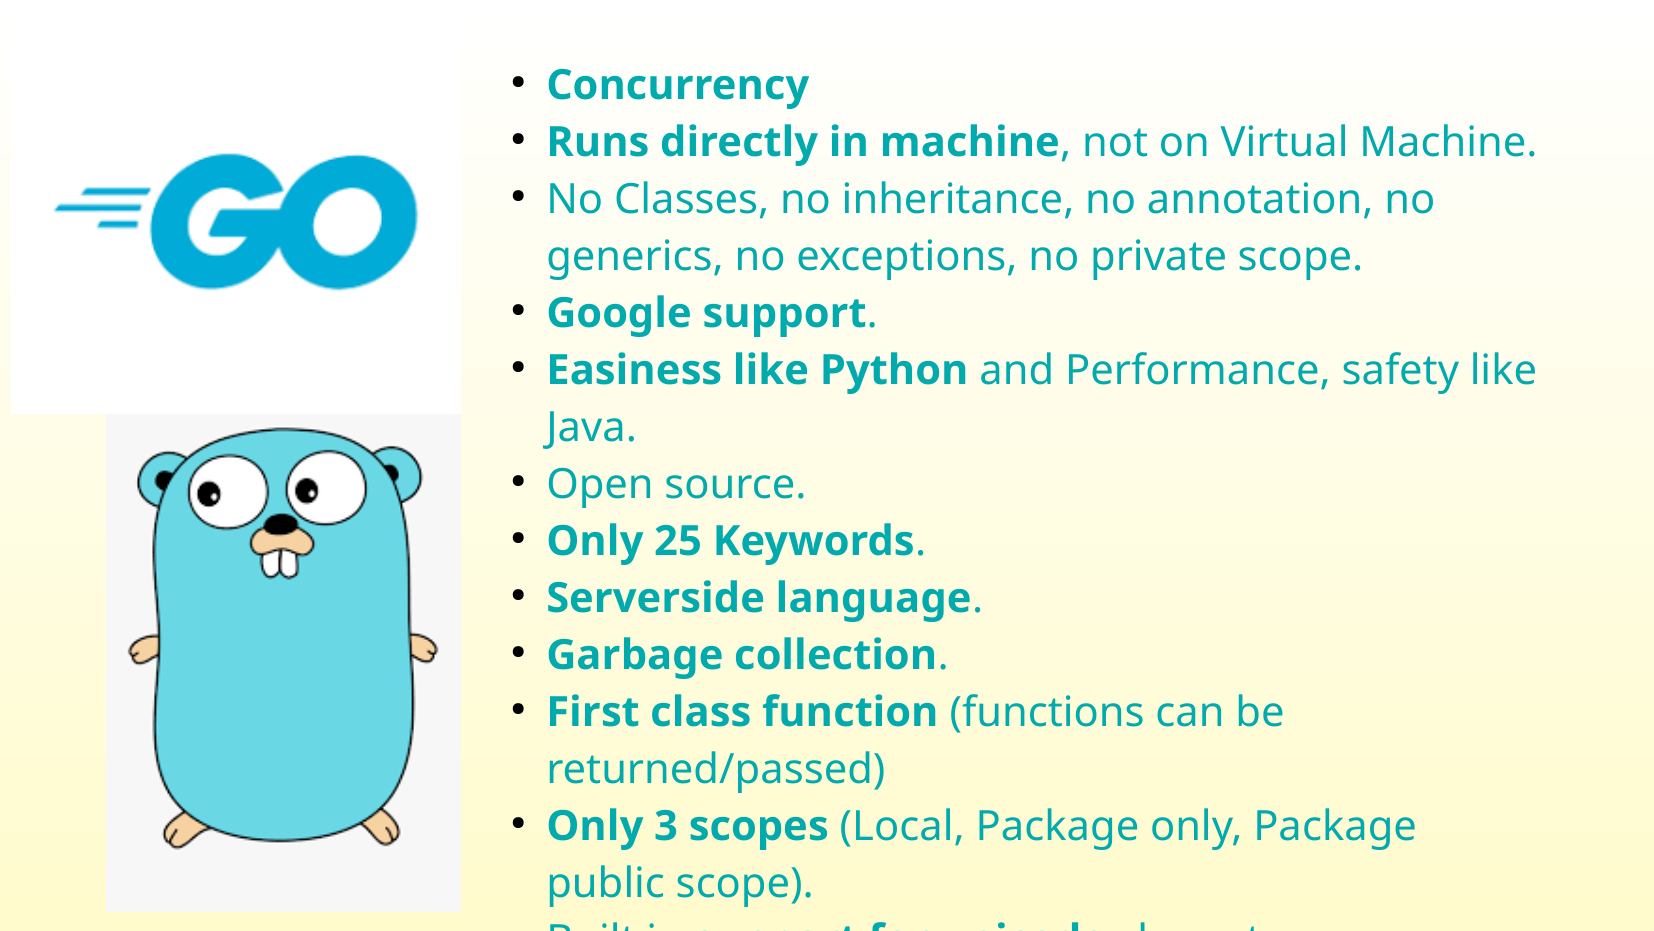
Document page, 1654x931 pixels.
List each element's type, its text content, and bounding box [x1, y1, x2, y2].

picture [11, 17, 461, 913]
text_box Concurrency Runs directly in machine, not on Virtual Machine. No Classes, no inheritance, no annotation, no generics, no exceptions, no private scope. Google support. Easiness like Python and Performance, safety like Java. Open source. Only 25 Keywords. Serverside language. Garbage collection. First class function (functions can be returned/passed) Only 3 scopes (Local, Package only, Package public scope). Built in support for unicode characters. Ex fmt.Println("Hello, 世界") [496, 47, 1560, 875]
